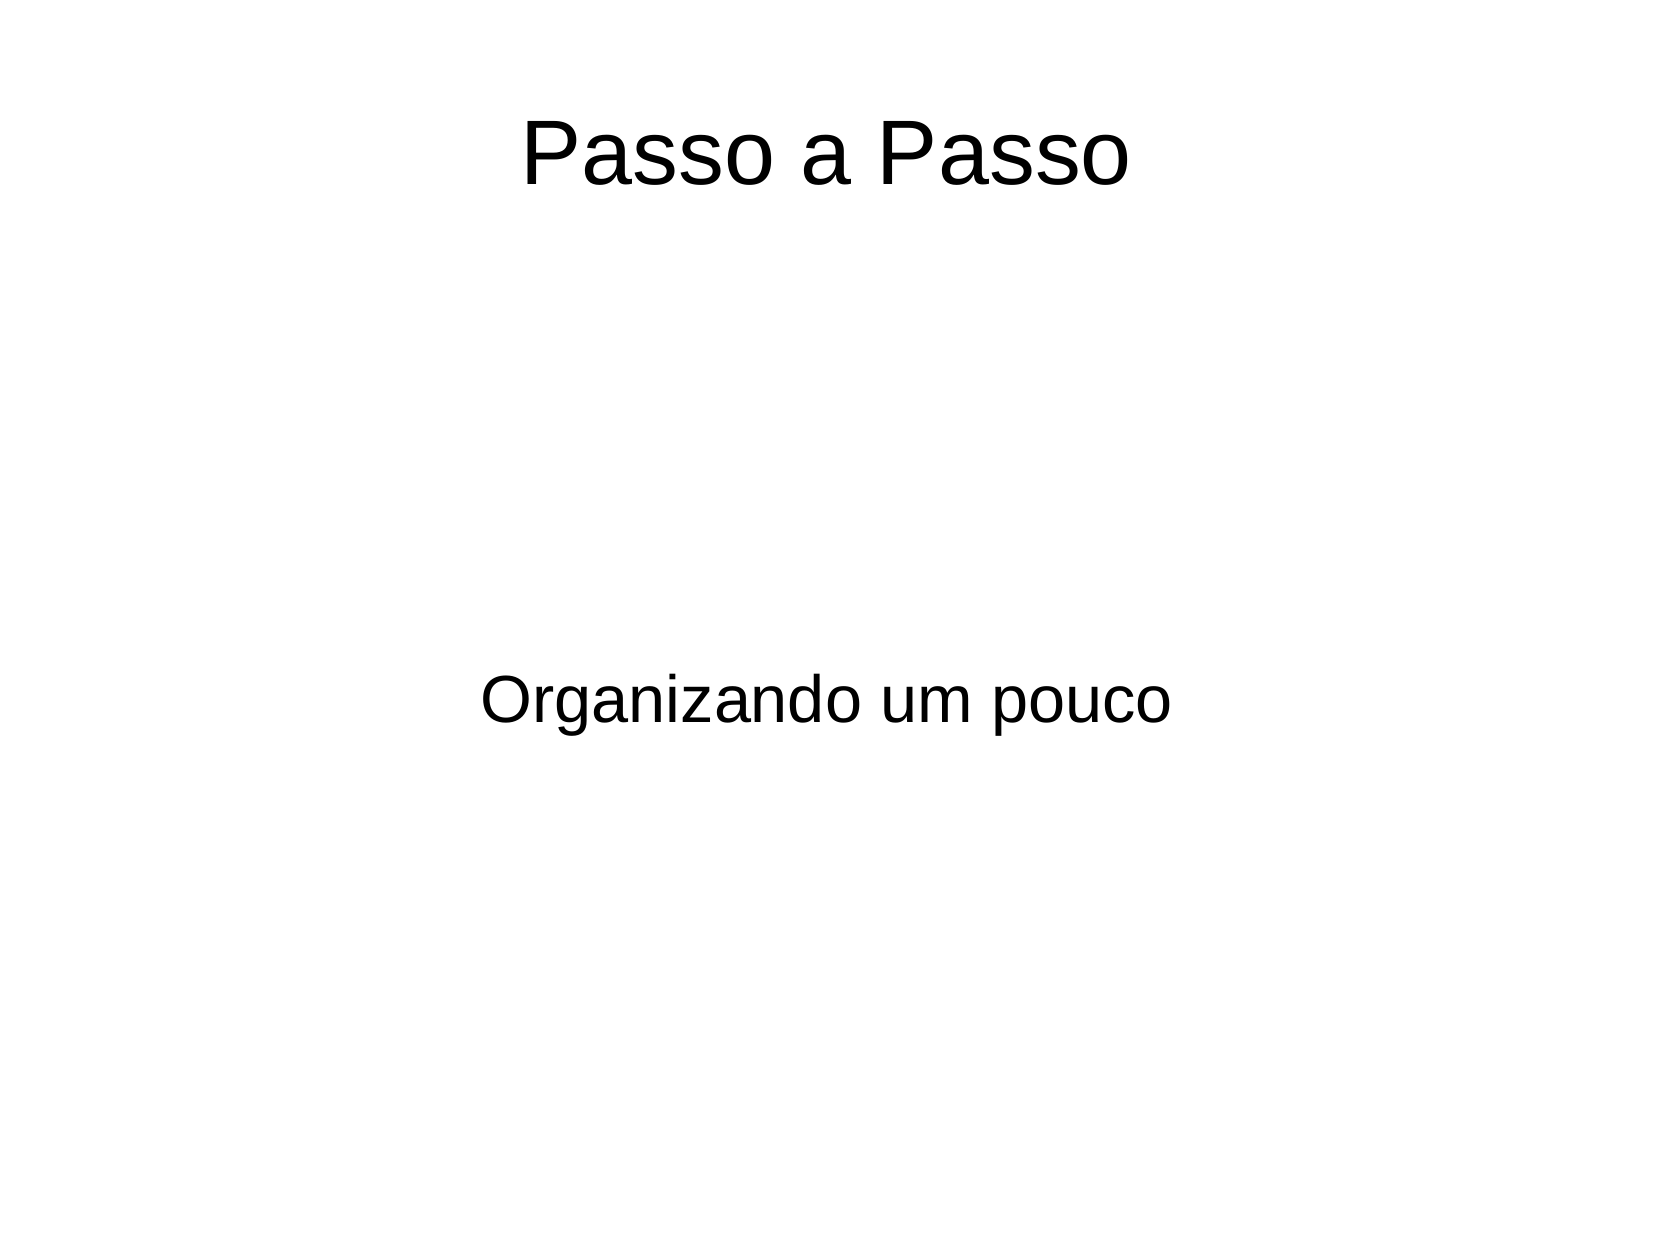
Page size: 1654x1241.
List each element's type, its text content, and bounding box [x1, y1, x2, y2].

title Passo a Passo [82, 56, 1571, 250]
subtitle Organizando um pouco [82, 297, 1571, 1102]
